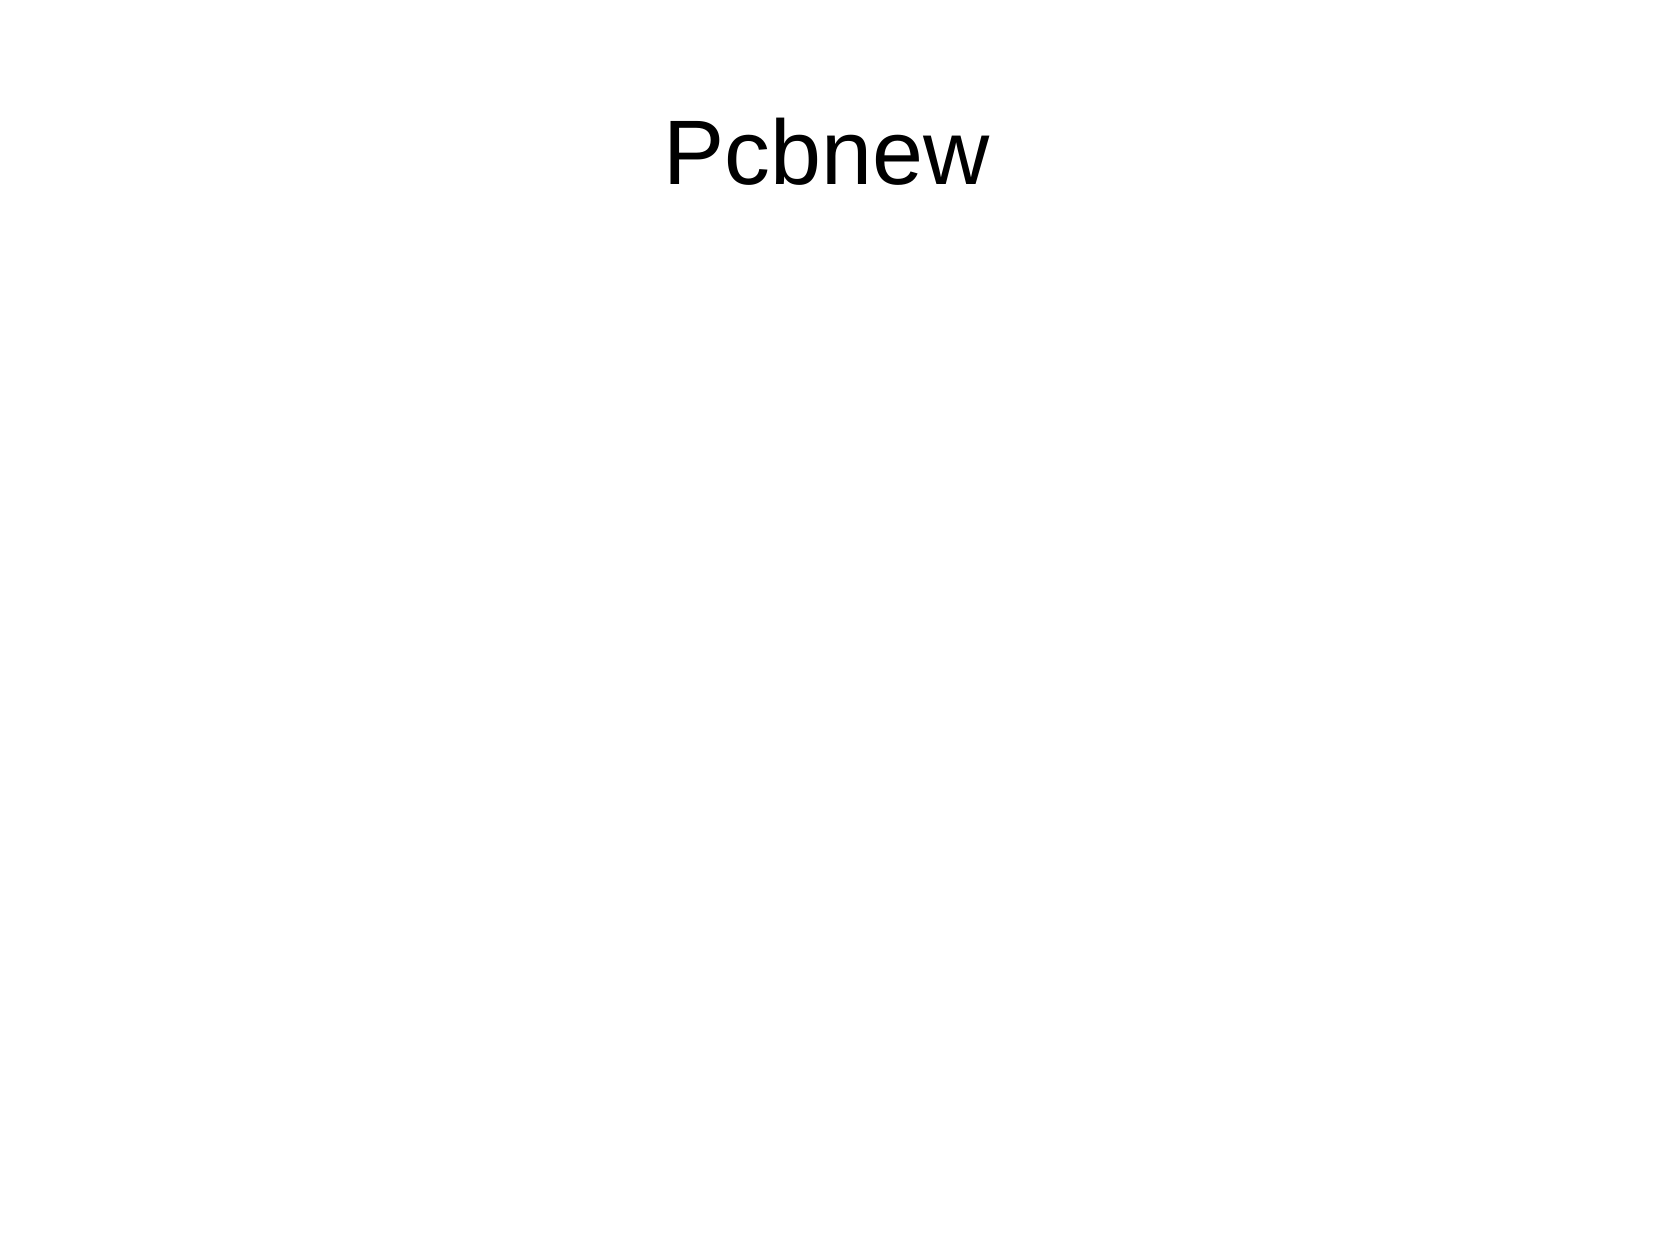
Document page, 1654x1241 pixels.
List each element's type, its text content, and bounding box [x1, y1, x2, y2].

title Pcbnew [82, 49, 1571, 257]
